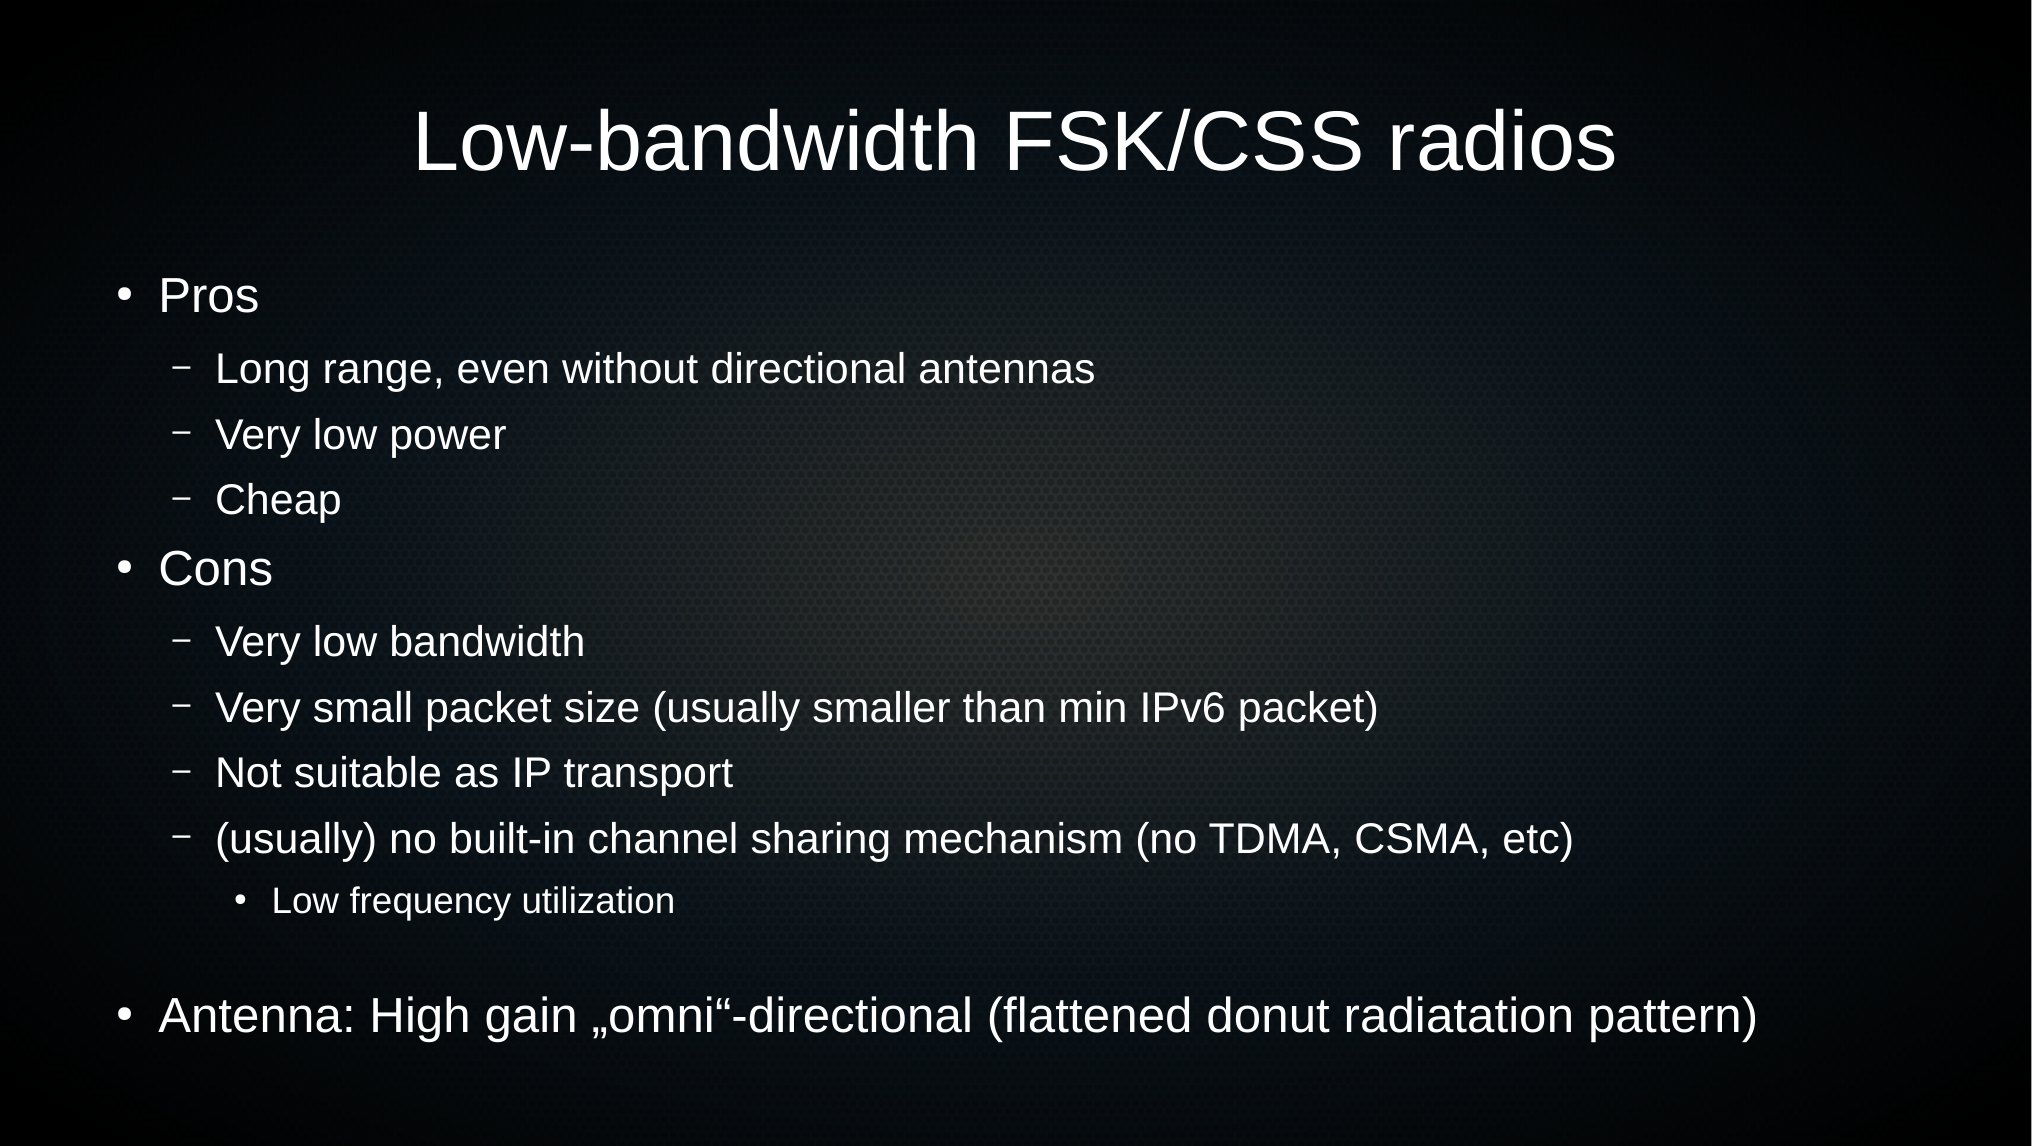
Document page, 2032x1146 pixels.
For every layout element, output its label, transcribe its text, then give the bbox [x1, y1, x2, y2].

list Pros Long range, even without directional antennas Very low power Cheap Cons Very low bandwidth Very small packet size (usually smaller than min IPv6 packet) Not suitable as IP transport (usually) no built-in channel sharing mechanism (no TDMA, CSMA, etc) Low frequency utilization Antenna: High gain „omni“-directional (flattened donut radiatation pattern) [101, 268, 1890, 1052]
picture [0, 0, 2032, 1146]
title Low-bandwidth FSK/CSS radios [101, 45, 1930, 237]
